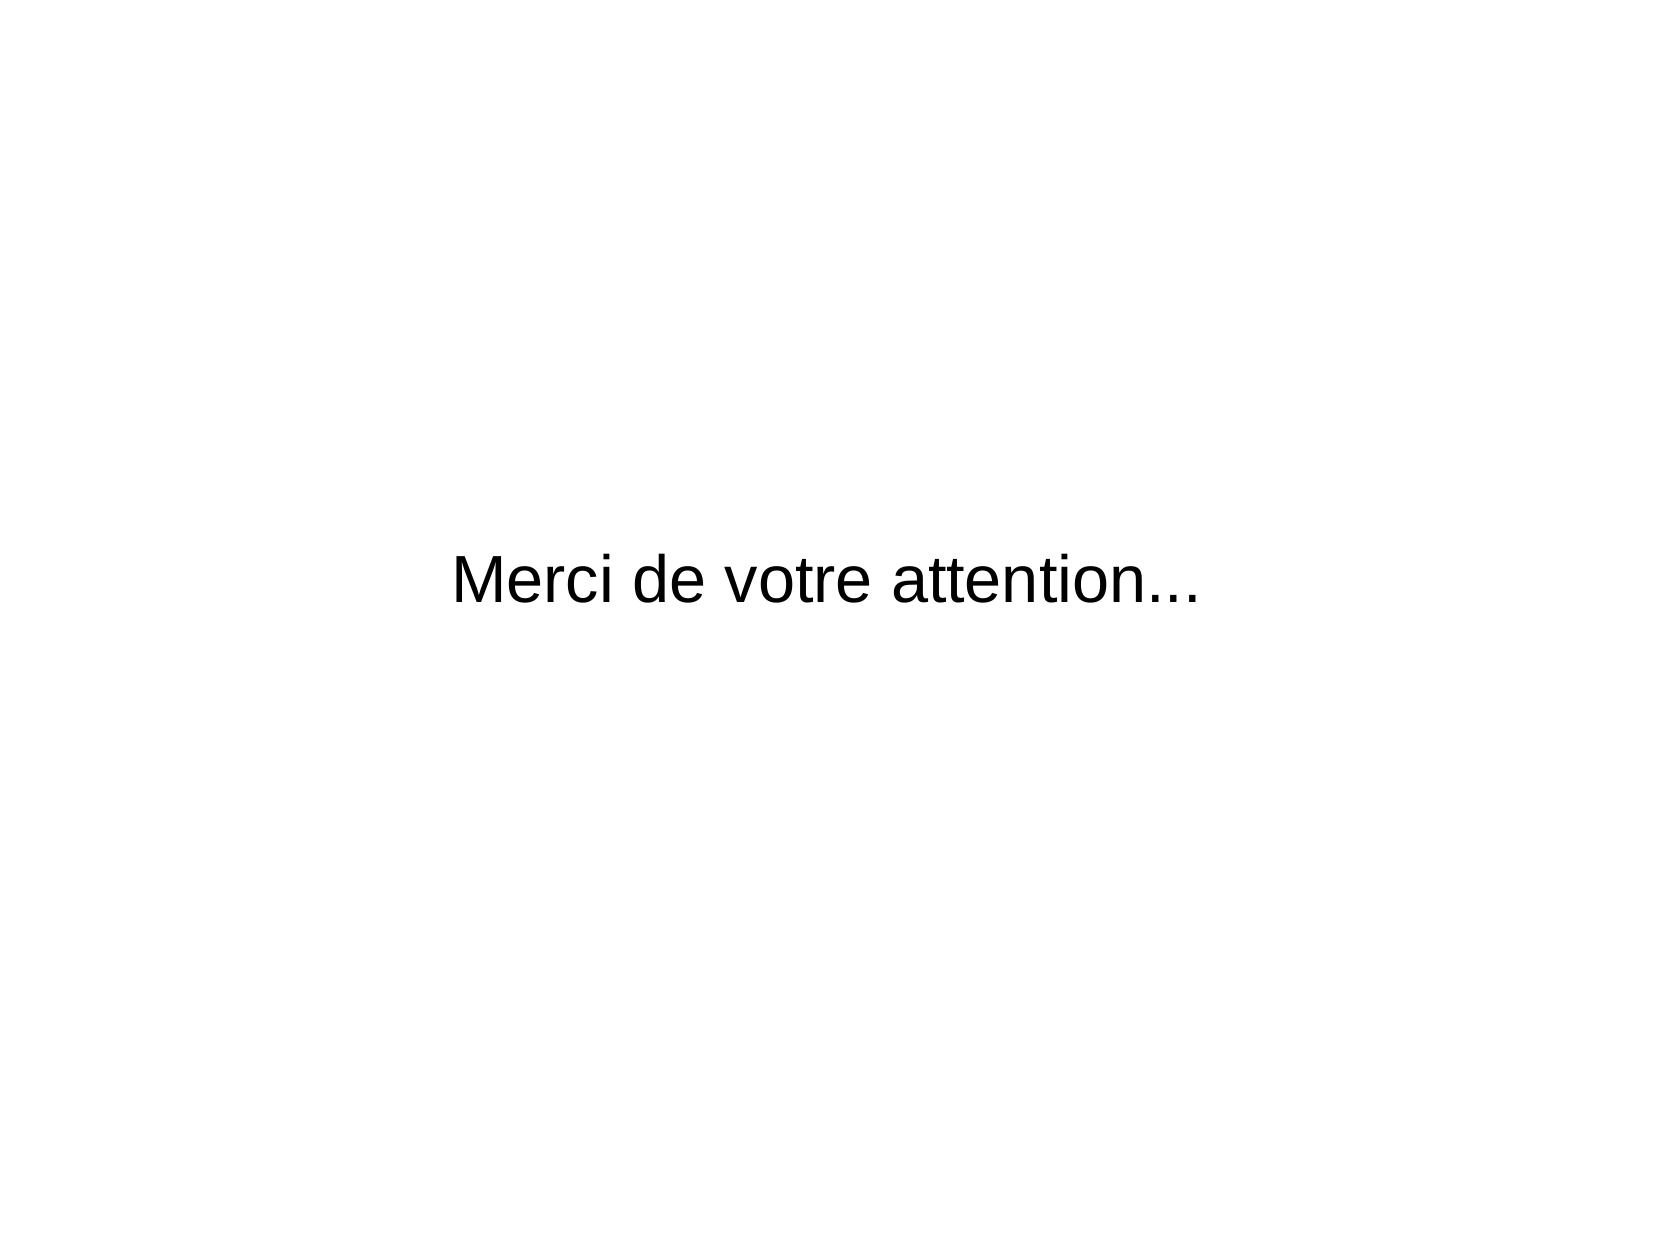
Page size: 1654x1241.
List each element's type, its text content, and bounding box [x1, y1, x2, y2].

subtitle Merci de votre attention... [82, 49, 1571, 1109]
